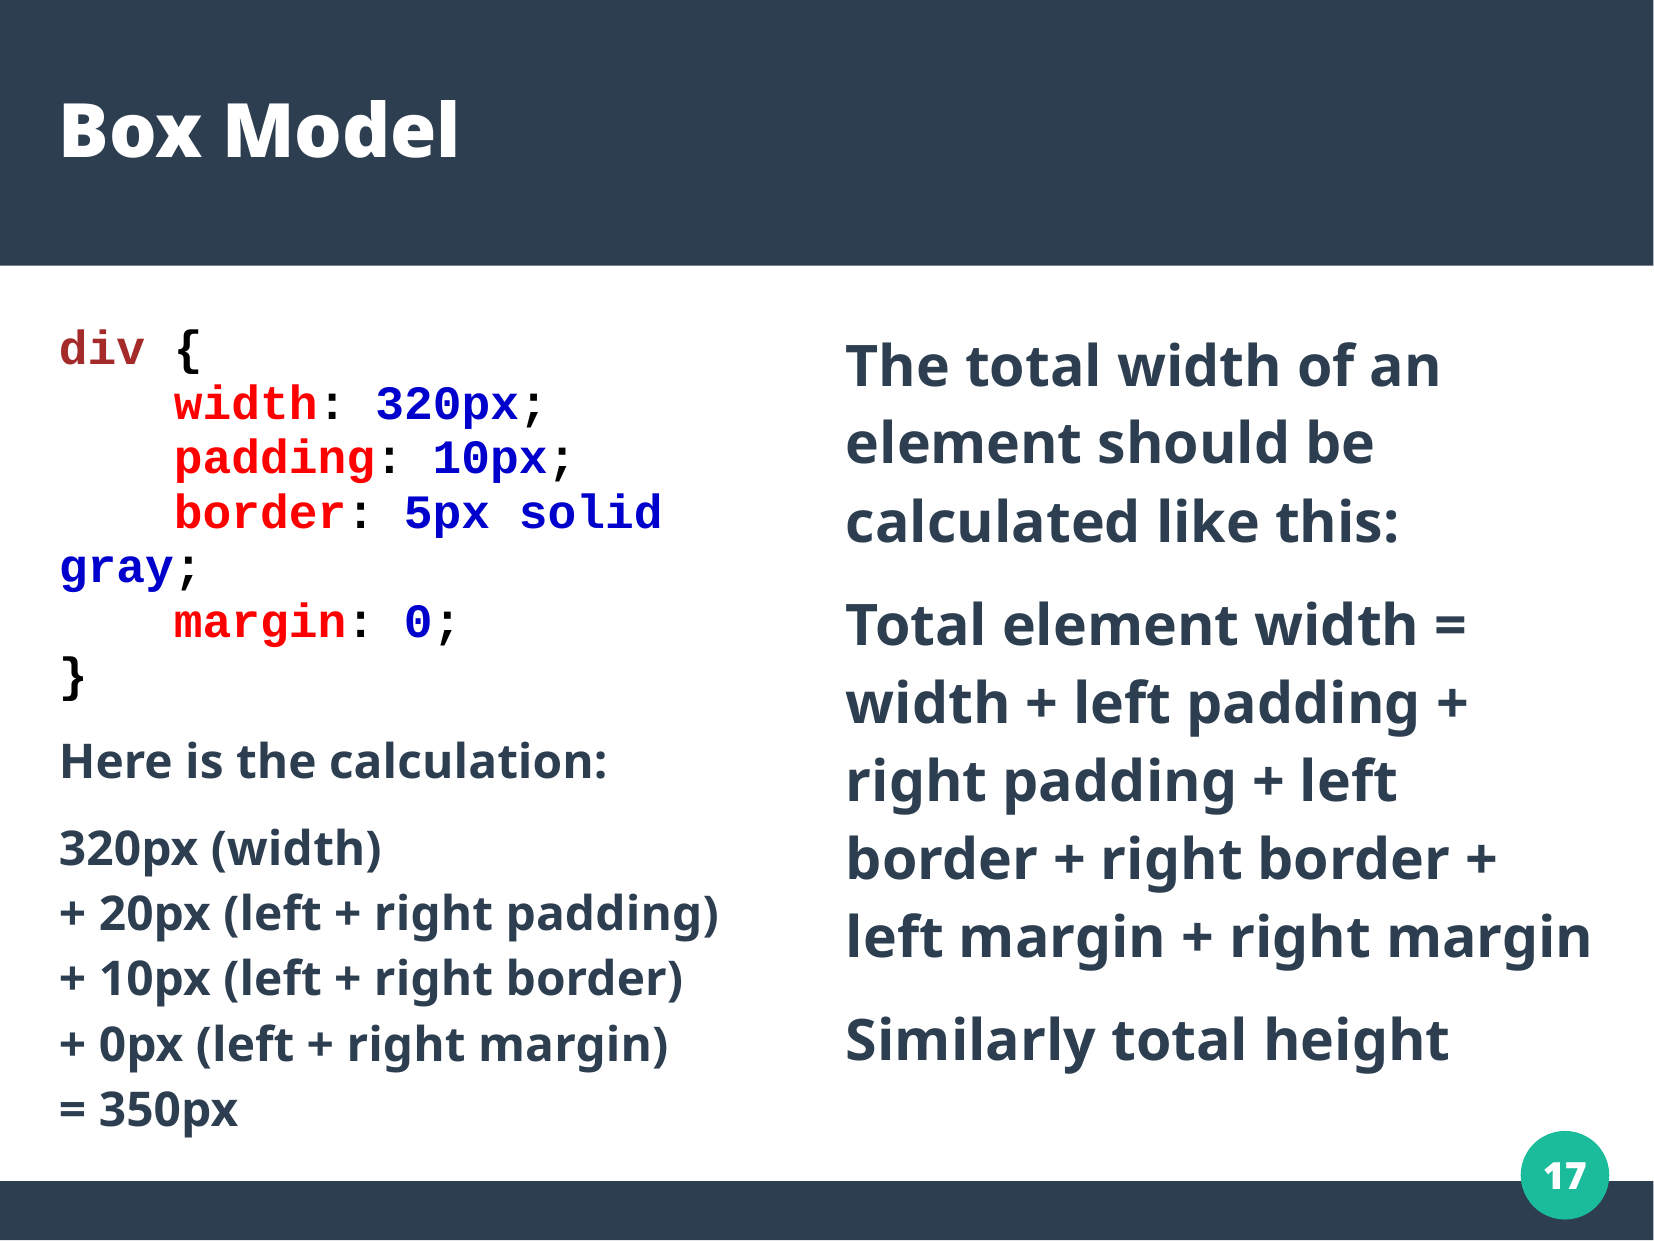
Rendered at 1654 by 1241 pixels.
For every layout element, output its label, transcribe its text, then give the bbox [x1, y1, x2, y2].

list The total width of an element should be calculated like this: Total element width = width + left padding + right padding + left border + right border + left margin + right margin Similarly total height [845, 324, 1596, 1152]
title Box Model [59, 49, 1595, 207]
list div { width: 320px; padding: 10px; border: 5px solid gray; margin: 0; } Here is the calculation: 320px (width) + 20px (left + right padding) + 10px (left + right border) + 0px (left + right margin) = 350px [59, 324, 809, 1152]
